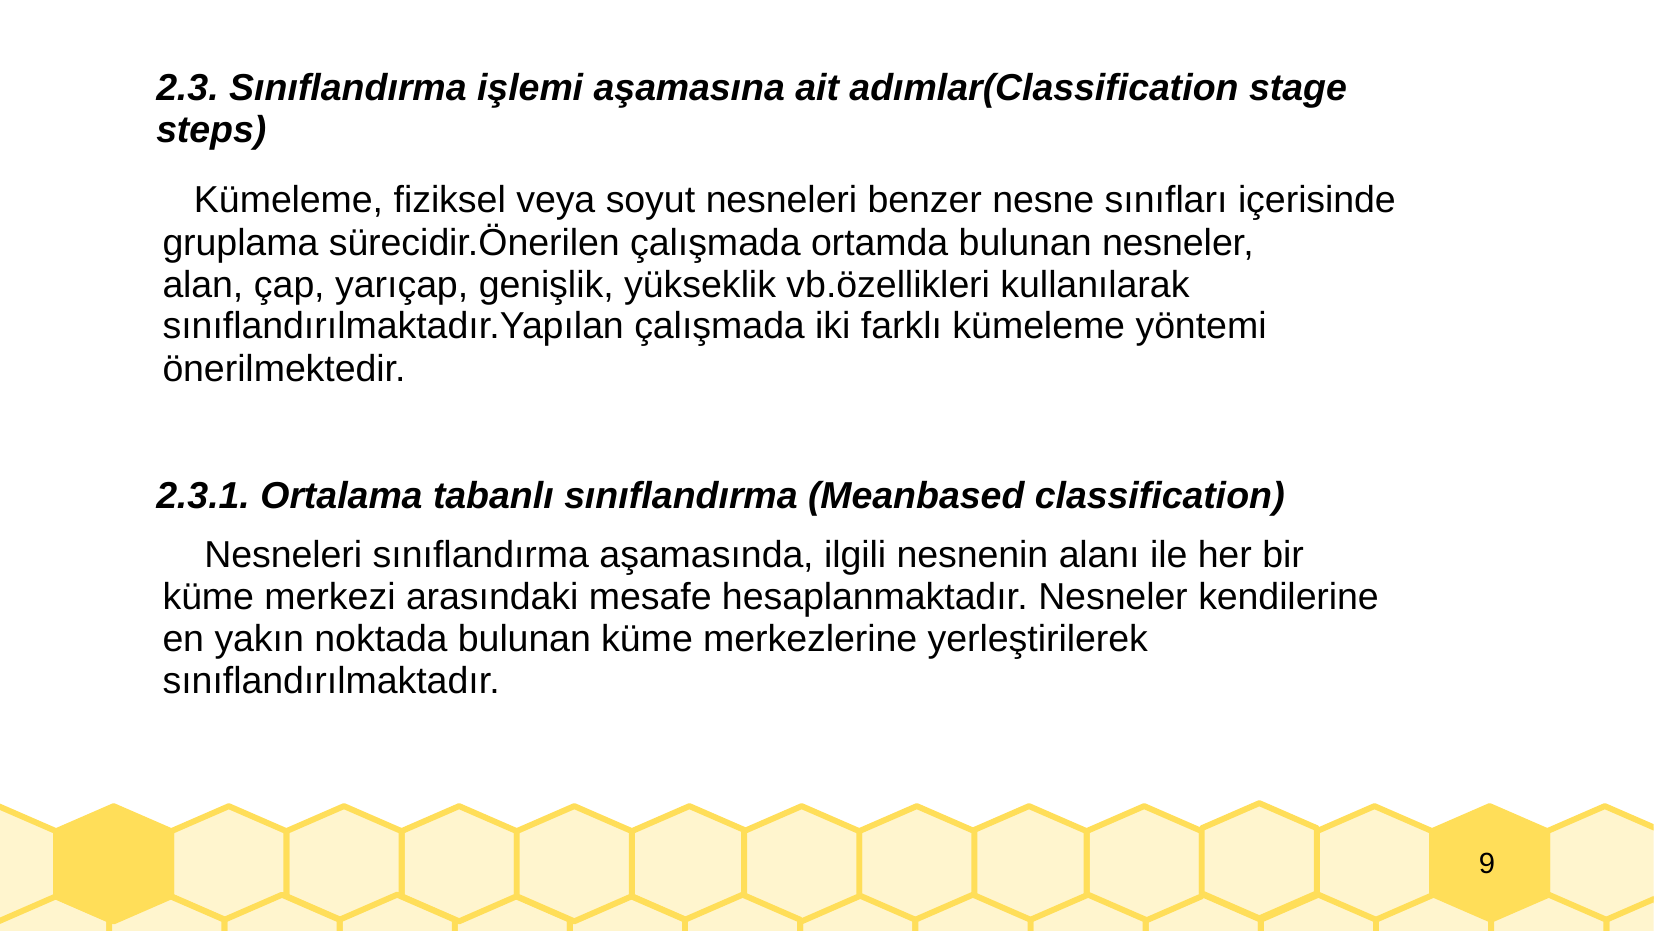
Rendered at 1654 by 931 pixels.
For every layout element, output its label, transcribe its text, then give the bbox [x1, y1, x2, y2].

text_box 2.3.1. Ortalama tabanlı sınıflandırma (Meanbased classification) [141, 466, 1447, 562]
text_box Nesneleri sınıflandırma aşamasında, ilgili nesnenin alanı ile her bir küme merkezi arasındaki mesafe hesaplanmaktadır. Nesneler kendilerine en yakın noktada bulunan küme merkezlerine yerleştirilerek sınıflandırılmaktadır. [147, 525, 1418, 709]
text_box 2.3. Sınıflandırma işlemi aşamasına ait adımlar(Classification stage steps) [141, 59, 1447, 242]
text_box Kümeleme, fiziksel veya soyut nesneleri benzer nesne sınıfları içerisinde gruplama sürecidir.Önerilen çalışmada ortamda bulunan nesneler, alan, çap, yarıçap, genişlik, yükseklik vb.özellikleri kullanılarak sınıflandırılmaktadır.Yapılan çalışmada iki farklı kümeleme yöntemi önerilmektedir. [147, 171, 1418, 355]
